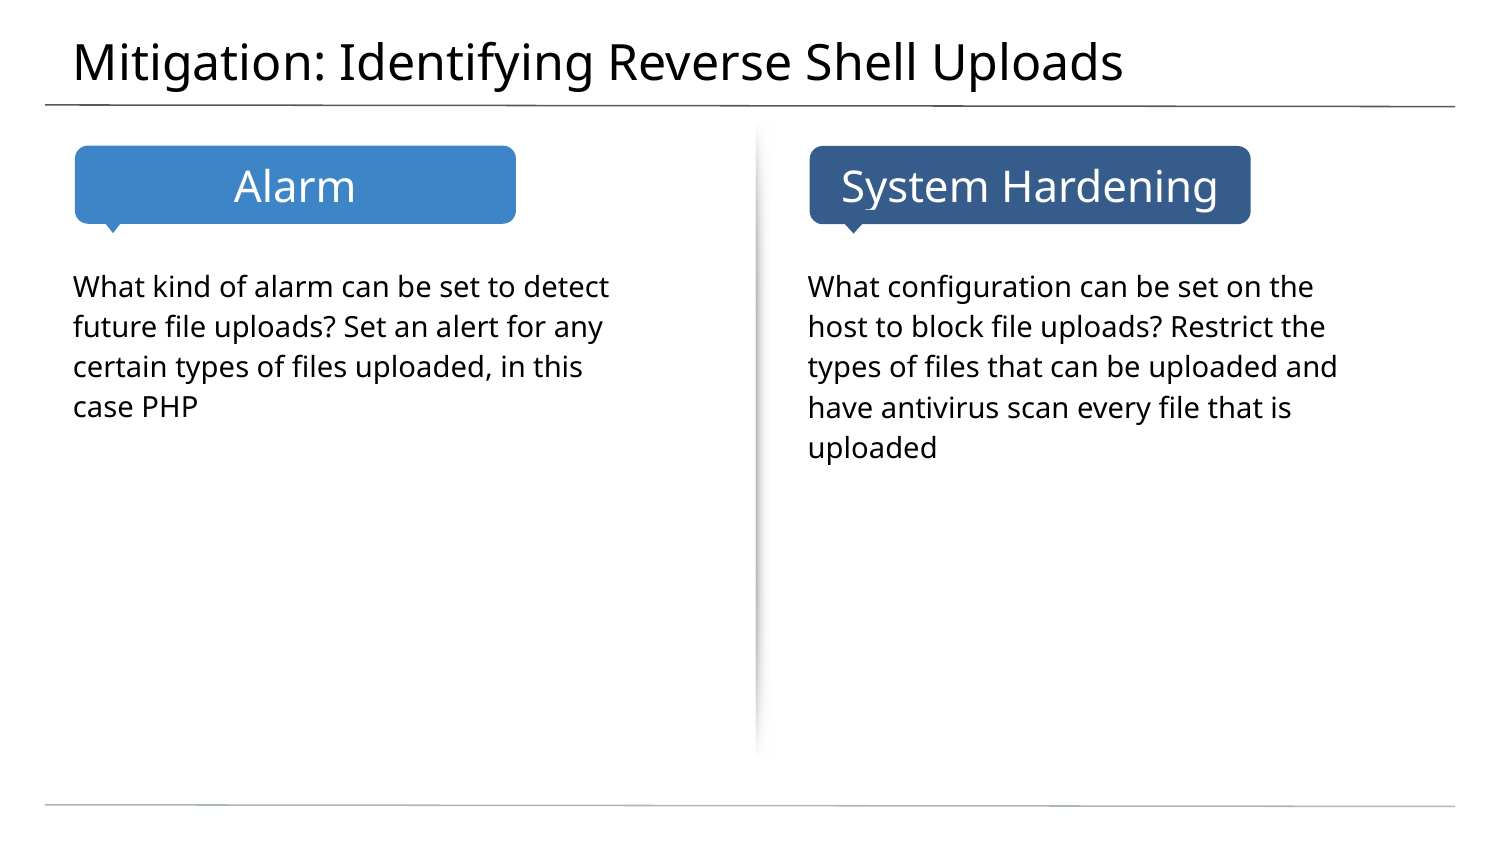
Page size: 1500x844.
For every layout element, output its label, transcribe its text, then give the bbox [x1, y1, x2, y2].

picture [703, 107, 839, 782]
subtitle What kind of alarm can be set to detect future file uploads? Set an alert for any certain types of files uploaded, in this case PHP [0, 262, 704, 805]
title Mitigation: Identifying Reverse Shell Uploads [0, 0, 1500, 88]
subtitle What configuration can be set on the host to block file uploads? Restrict the types of files that can be uploaded and have antivirus scan every file that is uploaded [732, 263, 1438, 805]
